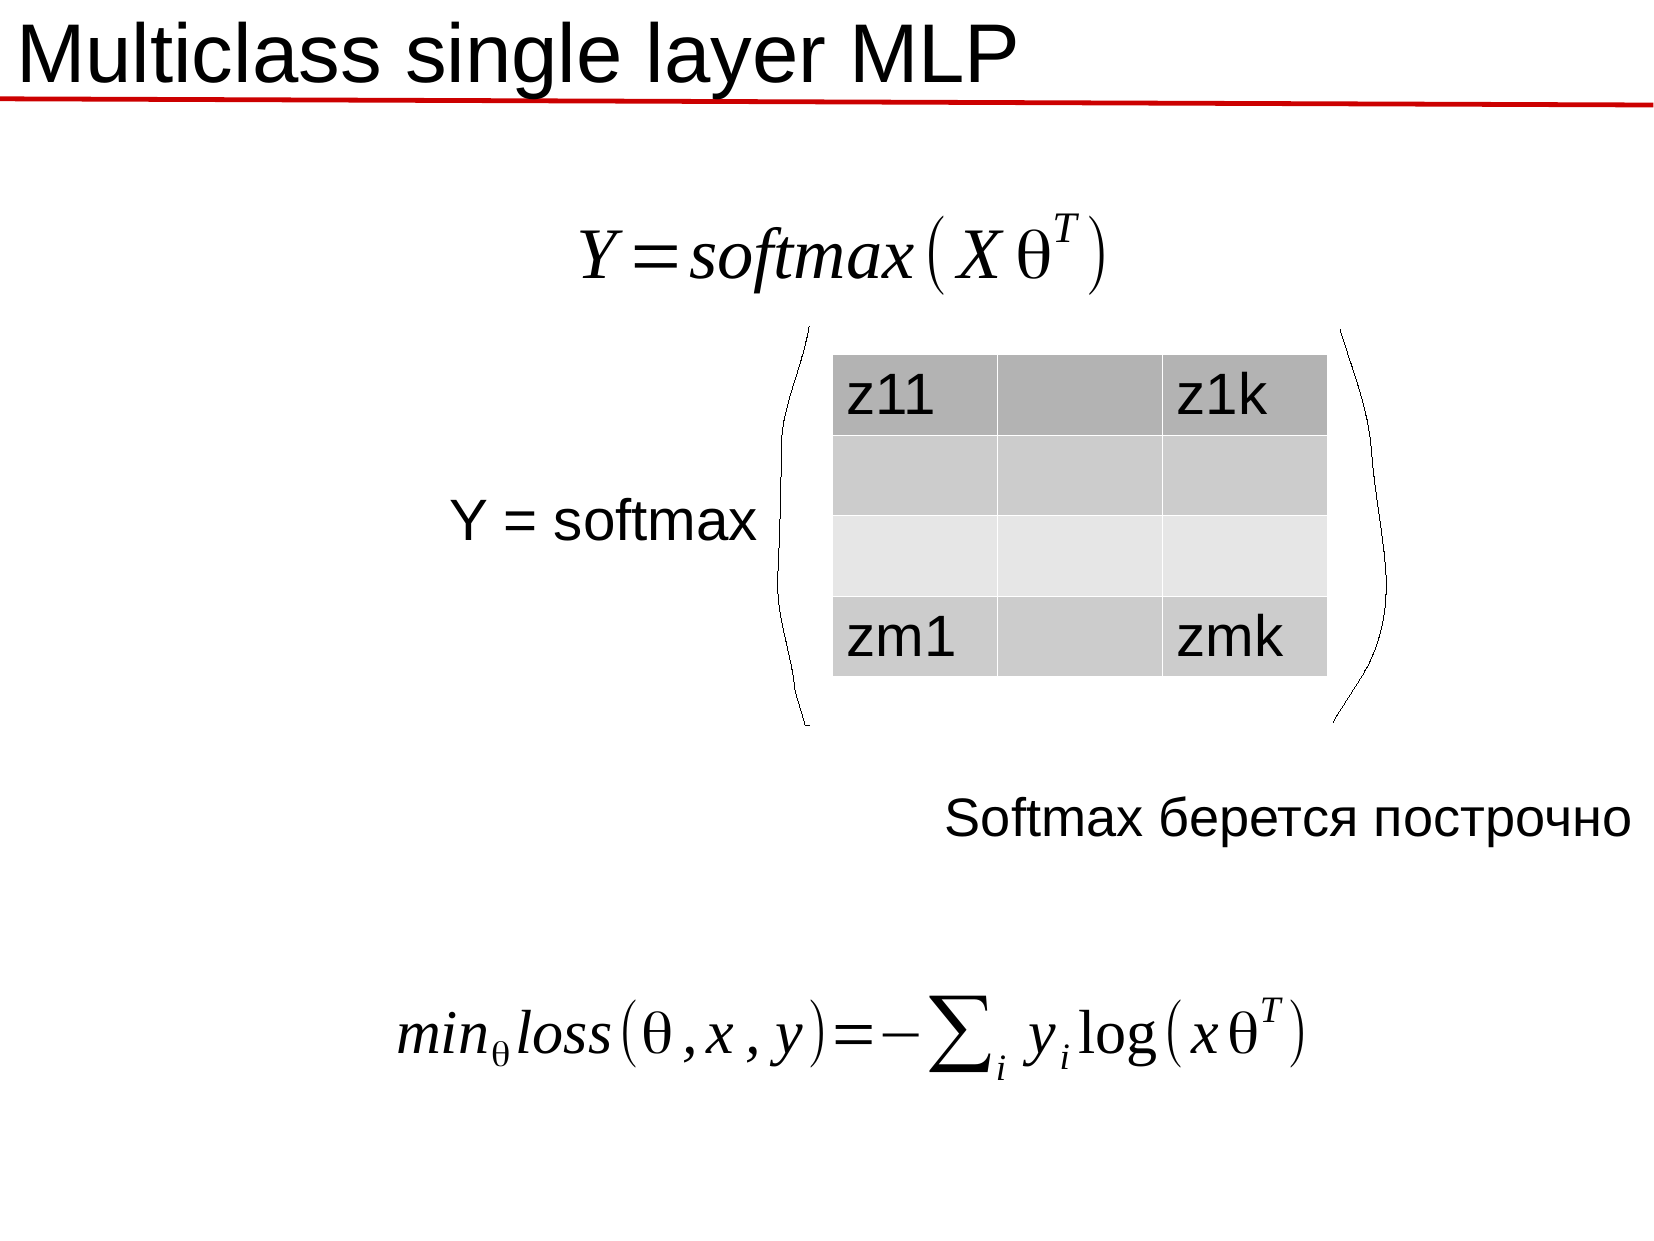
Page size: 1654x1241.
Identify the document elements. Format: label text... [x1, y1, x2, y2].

text_box Softmax берется построчно [930, 779, 1654, 856]
table_header z1k [1163, 355, 1327, 435]
table_cell zmk [1163, 597, 1327, 676]
table_cell zm1 [833, 597, 997, 676]
chart [390, 990, 1315, 1089]
text_box Y = softmax [435, 480, 916, 560]
table_cell [998, 516, 1162, 596]
table_cell [833, 436, 997, 515]
table_header [998, 355, 1162, 435]
table_cell [998, 436, 1162, 515]
table_cell [1163, 516, 1327, 596]
table_cell [998, 597, 1162, 676]
table_cell [833, 516, 997, 596]
chart [570, 204, 1116, 300]
text_box Multiclass single layer MLP [1, 0, 1231, 109]
table_cell [1163, 436, 1327, 515]
table_header z11 [833, 355, 997, 435]
